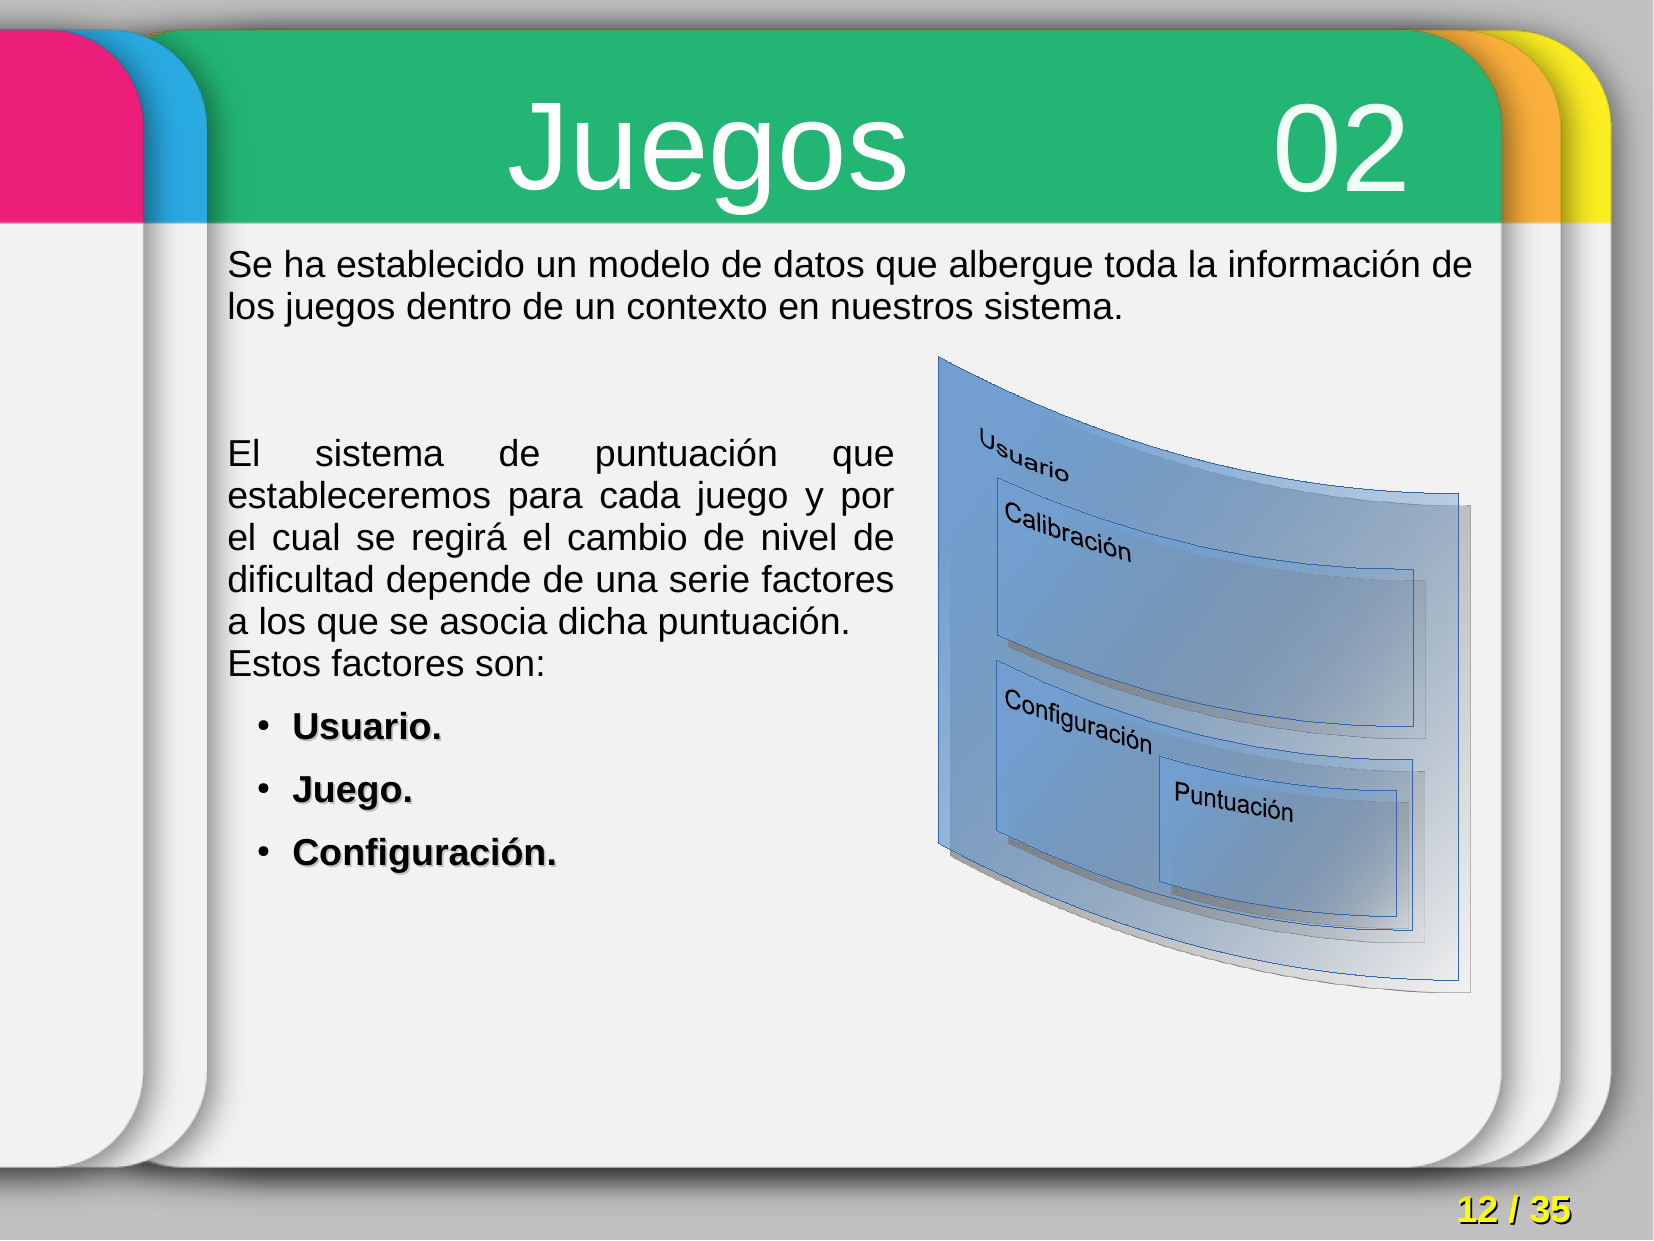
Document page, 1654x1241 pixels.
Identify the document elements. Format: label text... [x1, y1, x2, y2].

picture [0, 0, 1654, 1241]
title Juegos [147, 59, 1270, 235]
text_box [938, 356, 1459, 981]
text_box Se ha establecido un modelo de datos que albergue toda la información de los juegos dentro de un contexto en nuestros sistema. [212, 236, 1489, 336]
text_box 02 [1257, 58, 1433, 225]
text_box El sistema de puntuación que estableceremos para cada juego y por el cual se regirá el cambio de nivel de dificultad depende de una serie factores a los que se asocia dicha puntuación. Estos factores son: Usuario. Juego. Configuración. [212, 425, 910, 887]
